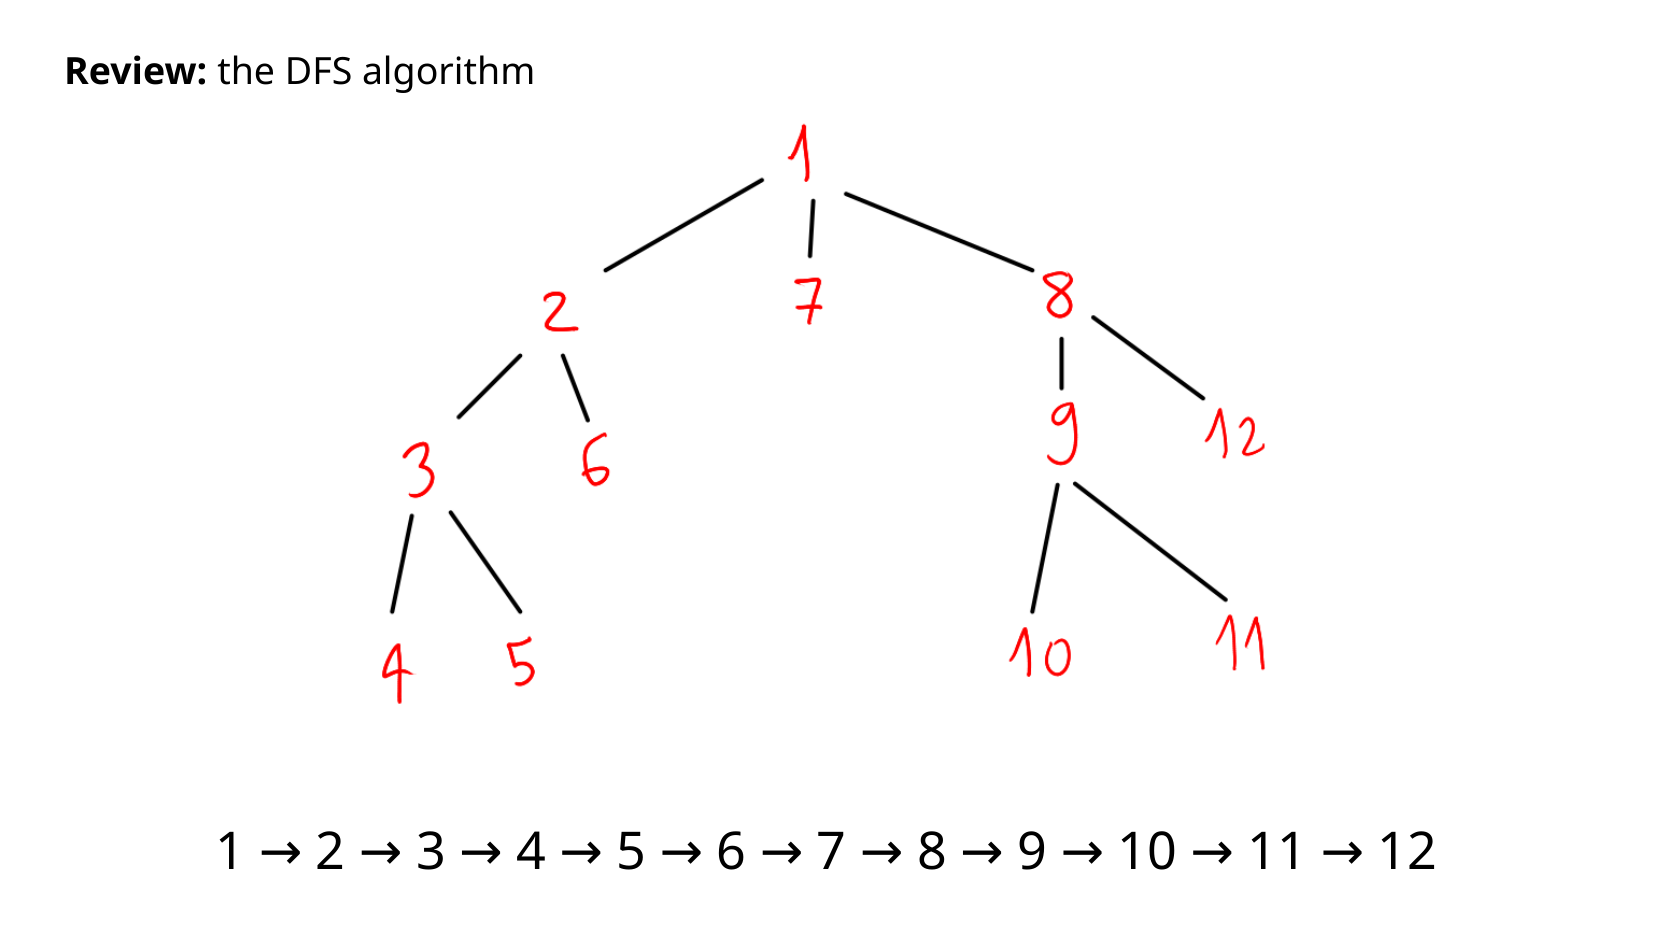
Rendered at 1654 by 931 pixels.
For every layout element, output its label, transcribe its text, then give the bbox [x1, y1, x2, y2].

text_box 1 → 2 → 3 → 4 → 5 → 6 → 7 → 8 → 9 → 10 → 11 → 12 [0, 806, 1654, 931]
text_box Review: the DFS algorithm [37, 37, 563, 137]
picture [337, 112, 1299, 736]
